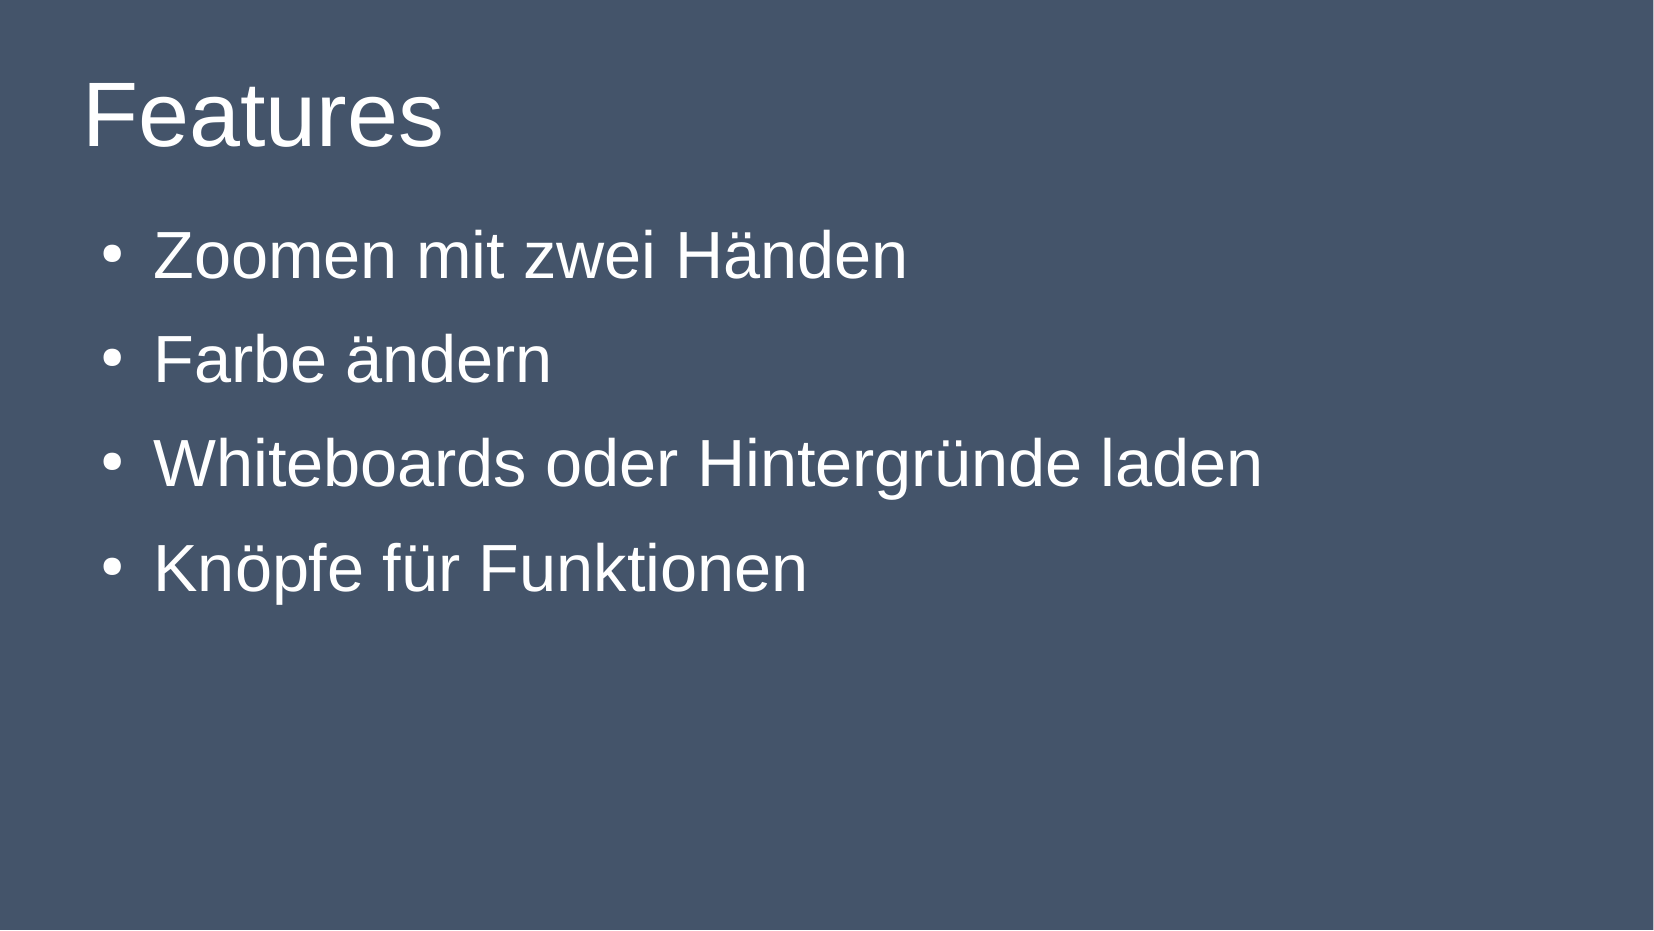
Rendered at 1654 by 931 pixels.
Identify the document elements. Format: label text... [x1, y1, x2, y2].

list Zoomen mit zwei Händen Farbe ändern Whiteboards oder Hintergründe laden Knöpfe für Funktionen [82, 217, 1571, 758]
title Features [82, 37, 1571, 193]
